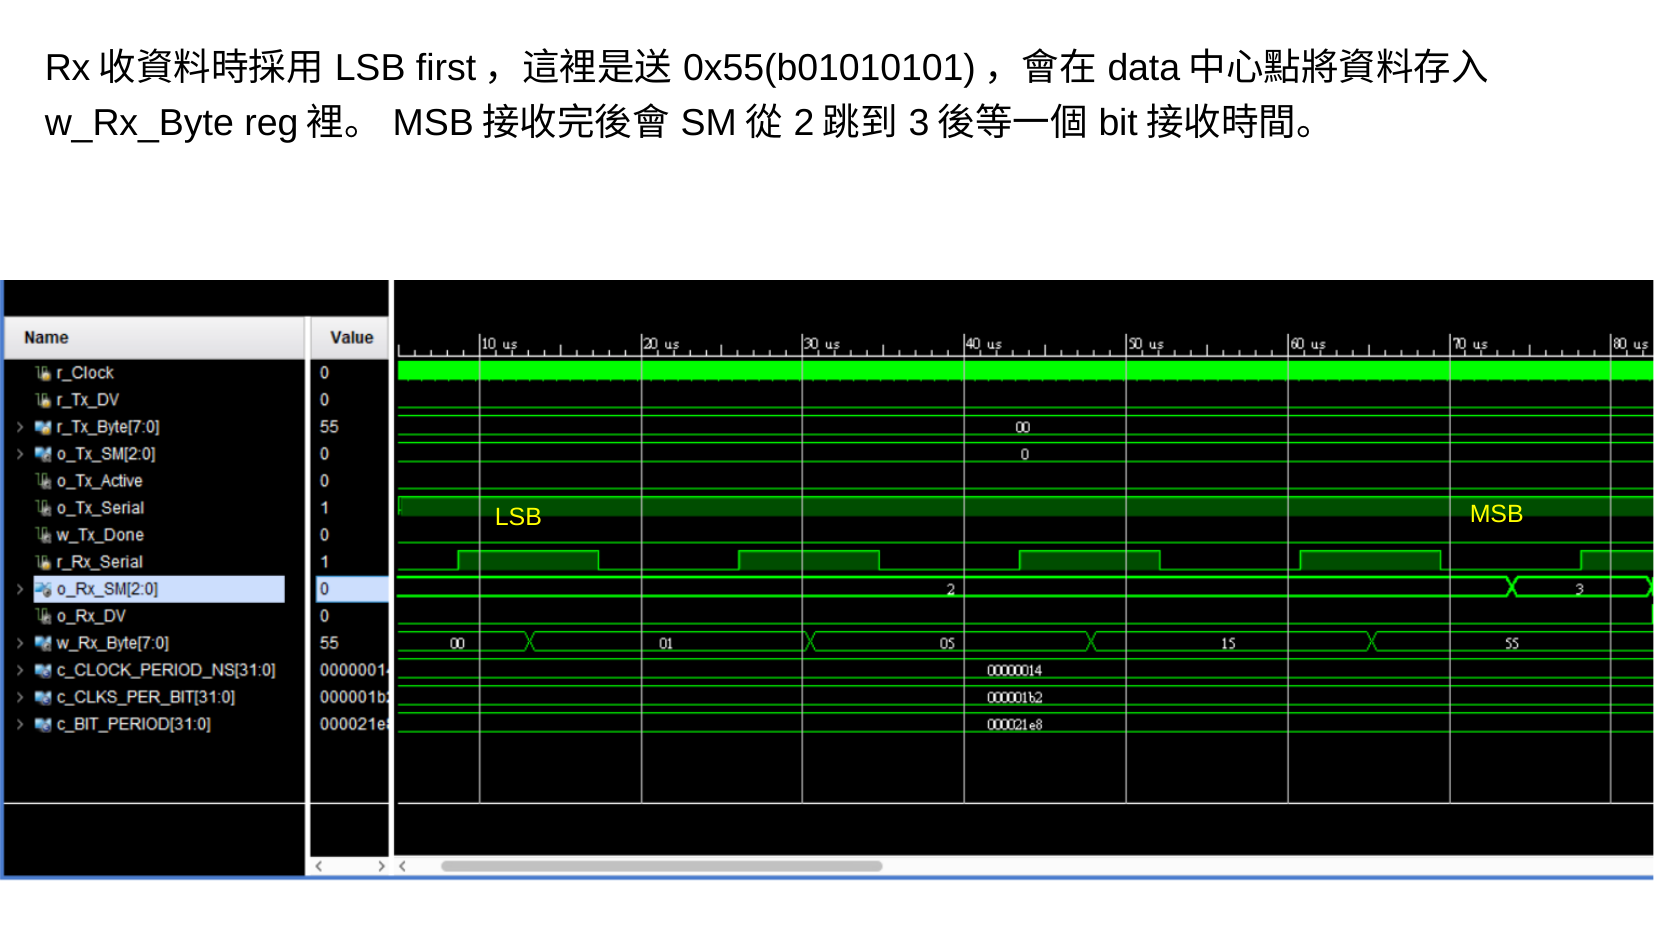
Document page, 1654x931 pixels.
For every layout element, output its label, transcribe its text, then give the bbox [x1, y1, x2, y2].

picture [0, 280, 1654, 886]
text_box Rx收資料時採用LSB first，這裡是送0x55(b01010101)，會在data中心點將資料存入 w_Rx_Byte reg裡。MSB接收完後會SM從2跳到3後等一個bit接收時間。 [30, 30, 1501, 144]
text_box MSB [1455, 492, 1539, 535]
text_box LSB [480, 495, 558, 538]
